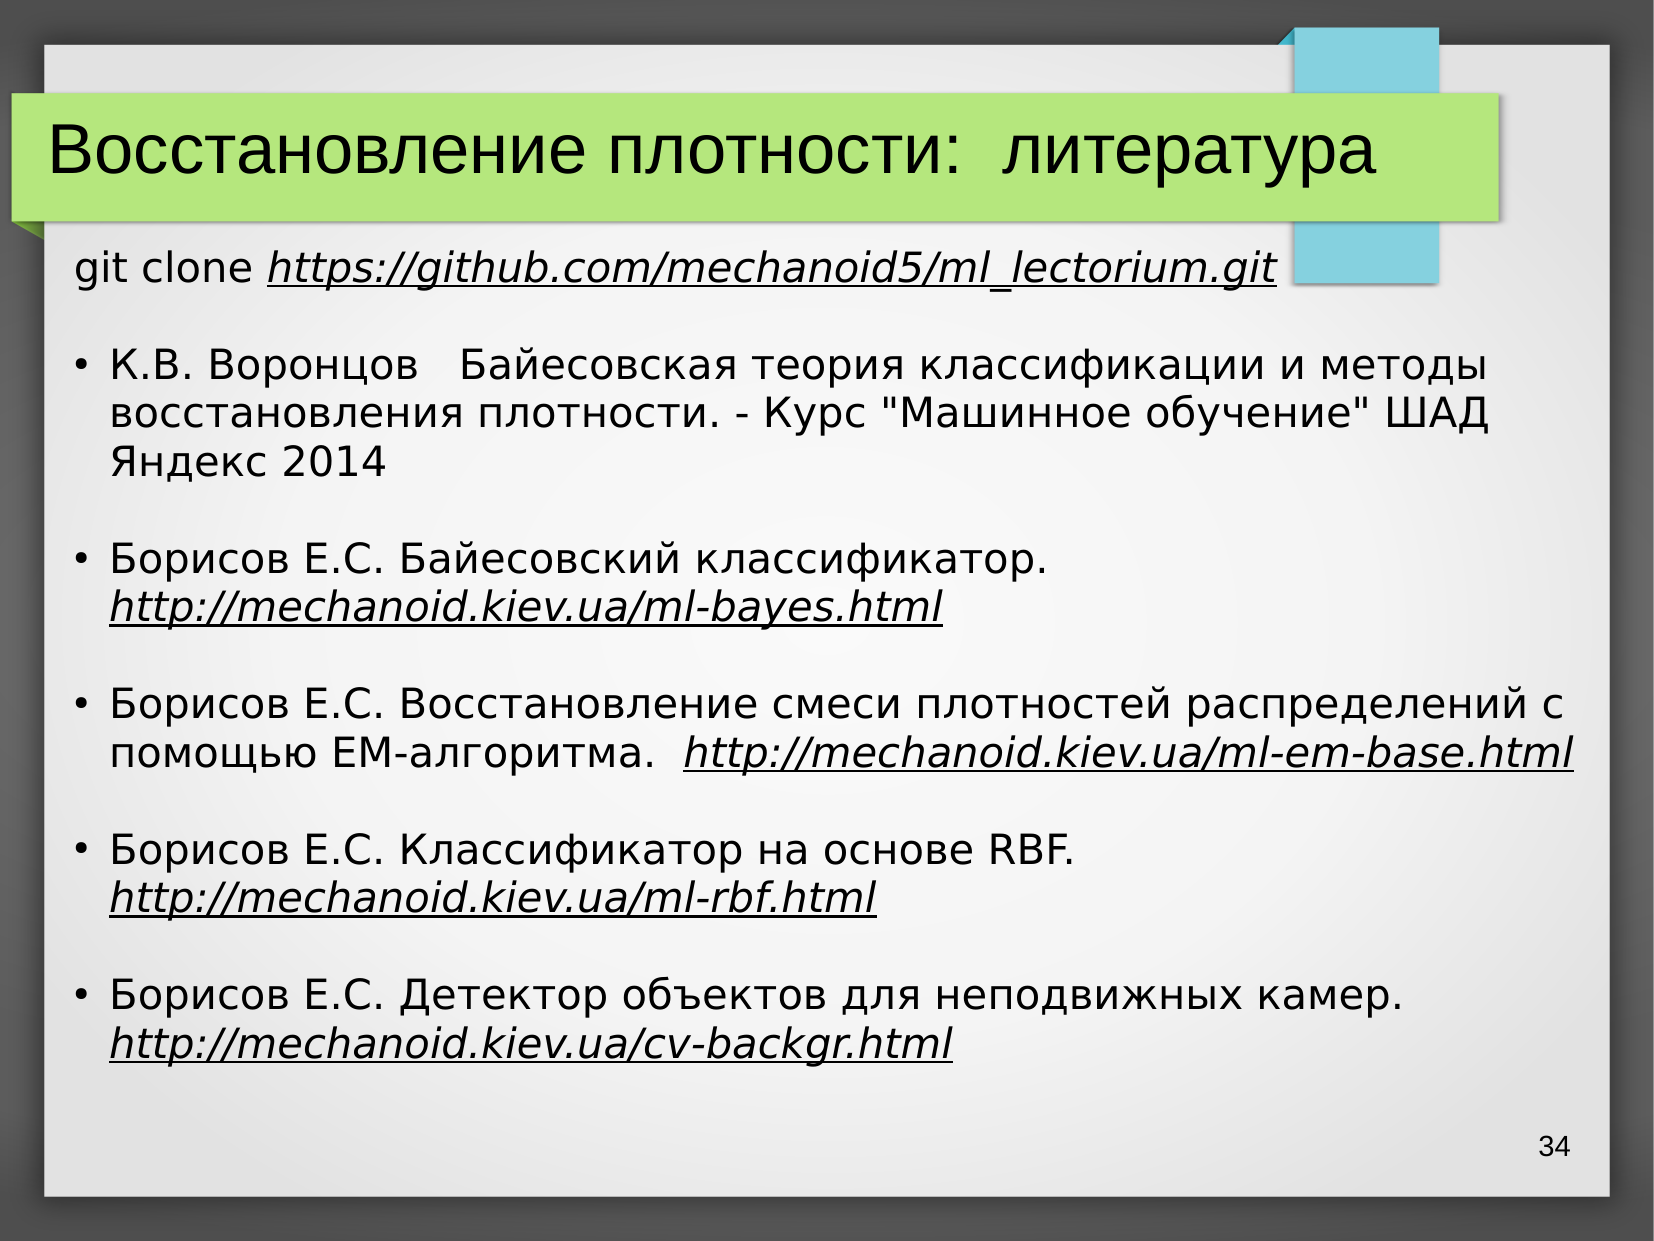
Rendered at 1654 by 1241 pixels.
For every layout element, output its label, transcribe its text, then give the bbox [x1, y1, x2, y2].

picture [0, 0, 1654, 1241]
text_box git clone https://github.com/mechanoid5/ml_lectorium.git К.В. Воронцов Байесовская теория классификации и методы восстановления плотности. - Курс "Машинное обучение" ШАД Яндекс 2014 Борисов Е.С. Байесовский классификатор. http://mechanoid.kiev.ua/ml-bayes.html Борисов Е.С. Восстановление смеси плотностей распределений с помощью EM-алгоритма. http://mechanoid.kiev.ua/ml-em-base.html Борисов Е.С. Классификатор на основе RBF. http://mechanoid.kiev.ua/ml-rbf.html Борисов Е.С. Детектор объектов для неподвижных камер. http://mechanoid.kiev.ua/cv-backgr.html [59, 236, 1607, 1124]
title Восстановление плотности: литература [47, 96, 1536, 201]
